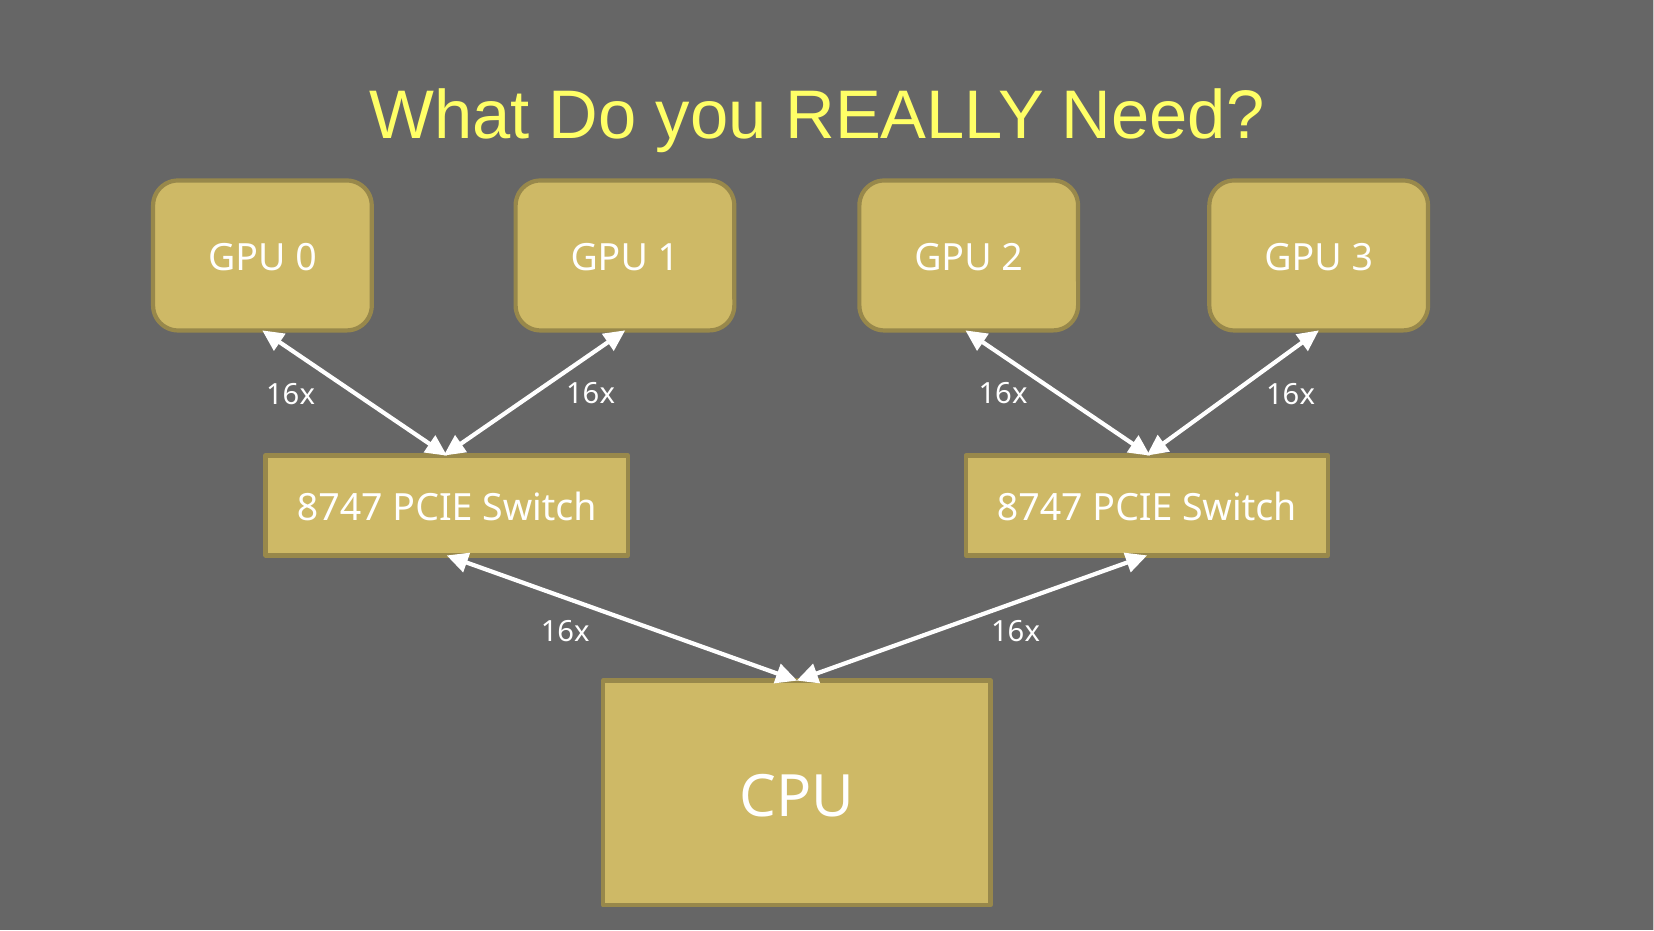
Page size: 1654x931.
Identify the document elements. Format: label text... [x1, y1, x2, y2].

text_box 16x [526, 604, 605, 655]
text_box GPU 1 [515, 180, 735, 331]
text_box 16x [251, 367, 330, 418]
text_box 16x [976, 604, 1055, 655]
text_box GPU 0 [153, 180, 372, 331]
title What Do you REALLY Need? [82, 36, 1571, 193]
text_box GPU 2 [859, 180, 1079, 331]
text_box CPU [603, 680, 991, 906]
text_box GPU 3 [1209, 180, 1429, 331]
text_box 16x [551, 367, 630, 418]
text_box 16x [963, 367, 1043, 418]
text_box 8747 PCIE Switch [965, 455, 1329, 556]
text_box 16x [1251, 367, 1330, 418]
text_box 8747 PCIE Switch [265, 455, 628, 556]
